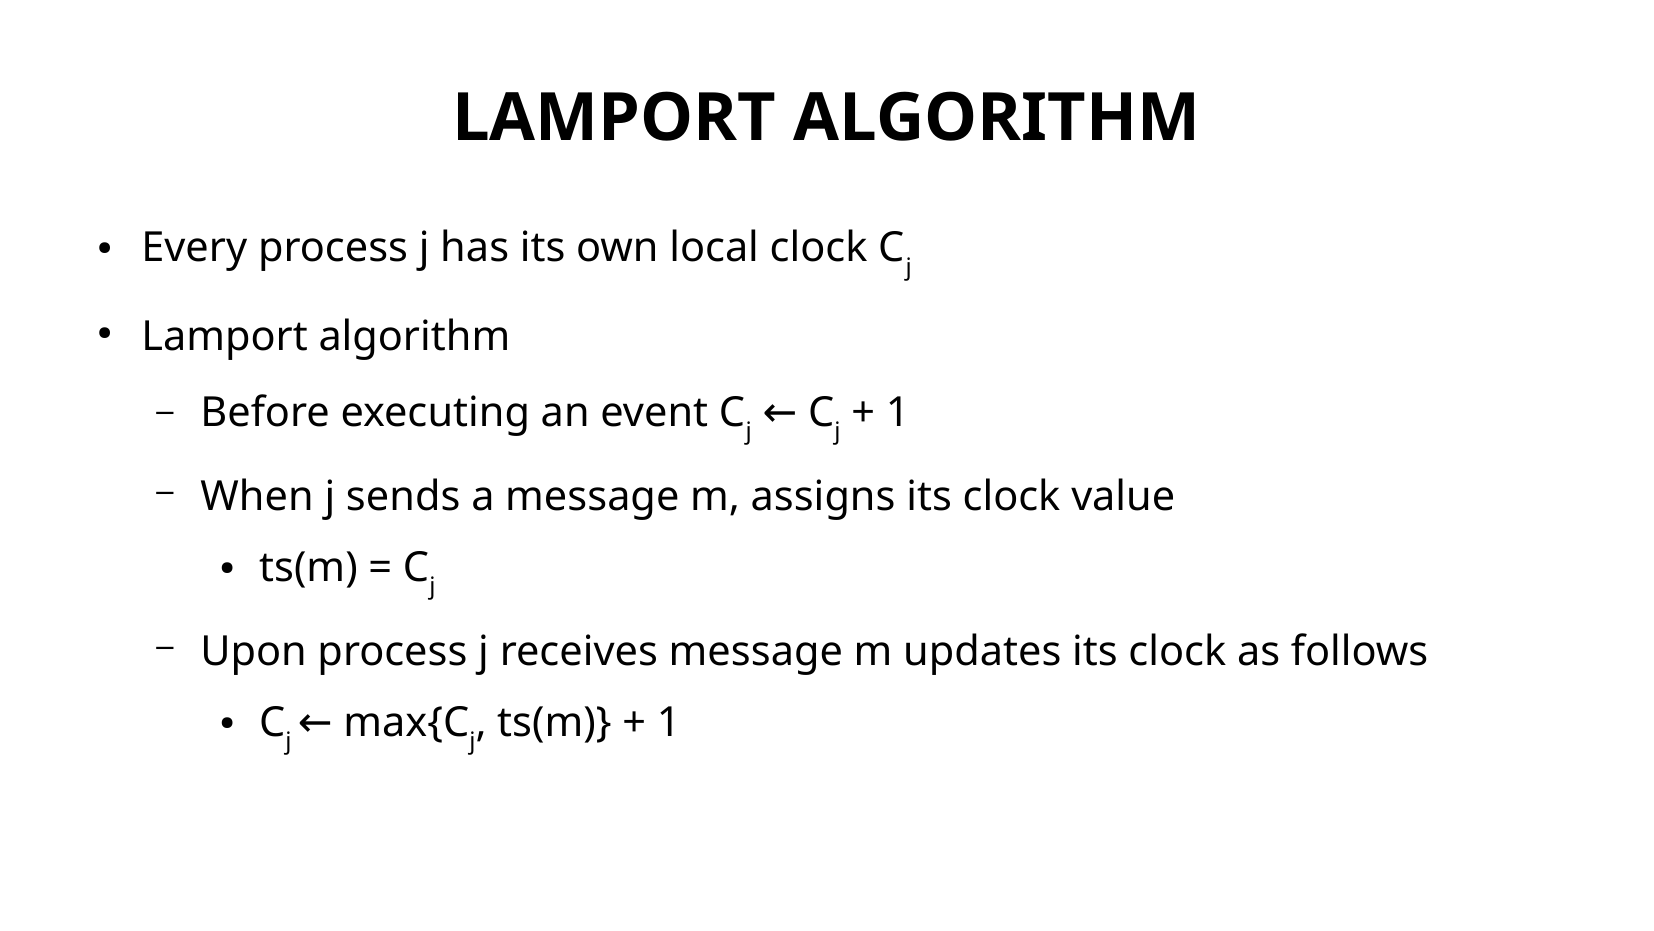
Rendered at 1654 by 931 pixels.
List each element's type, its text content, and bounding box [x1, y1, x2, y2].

title LAMPORT ALGORITHM [82, 36, 1571, 193]
list Every process j has its own local clock Cj Lamport algorithm Before executing an event Cj ← Cj + 1 When j sends a message m, assigns its clock value ts(m) = Cj Upon process j receives message m updates its clock as follows Cj ← max{Cj, ts(m)} + 1 [82, 217, 1571, 757]
